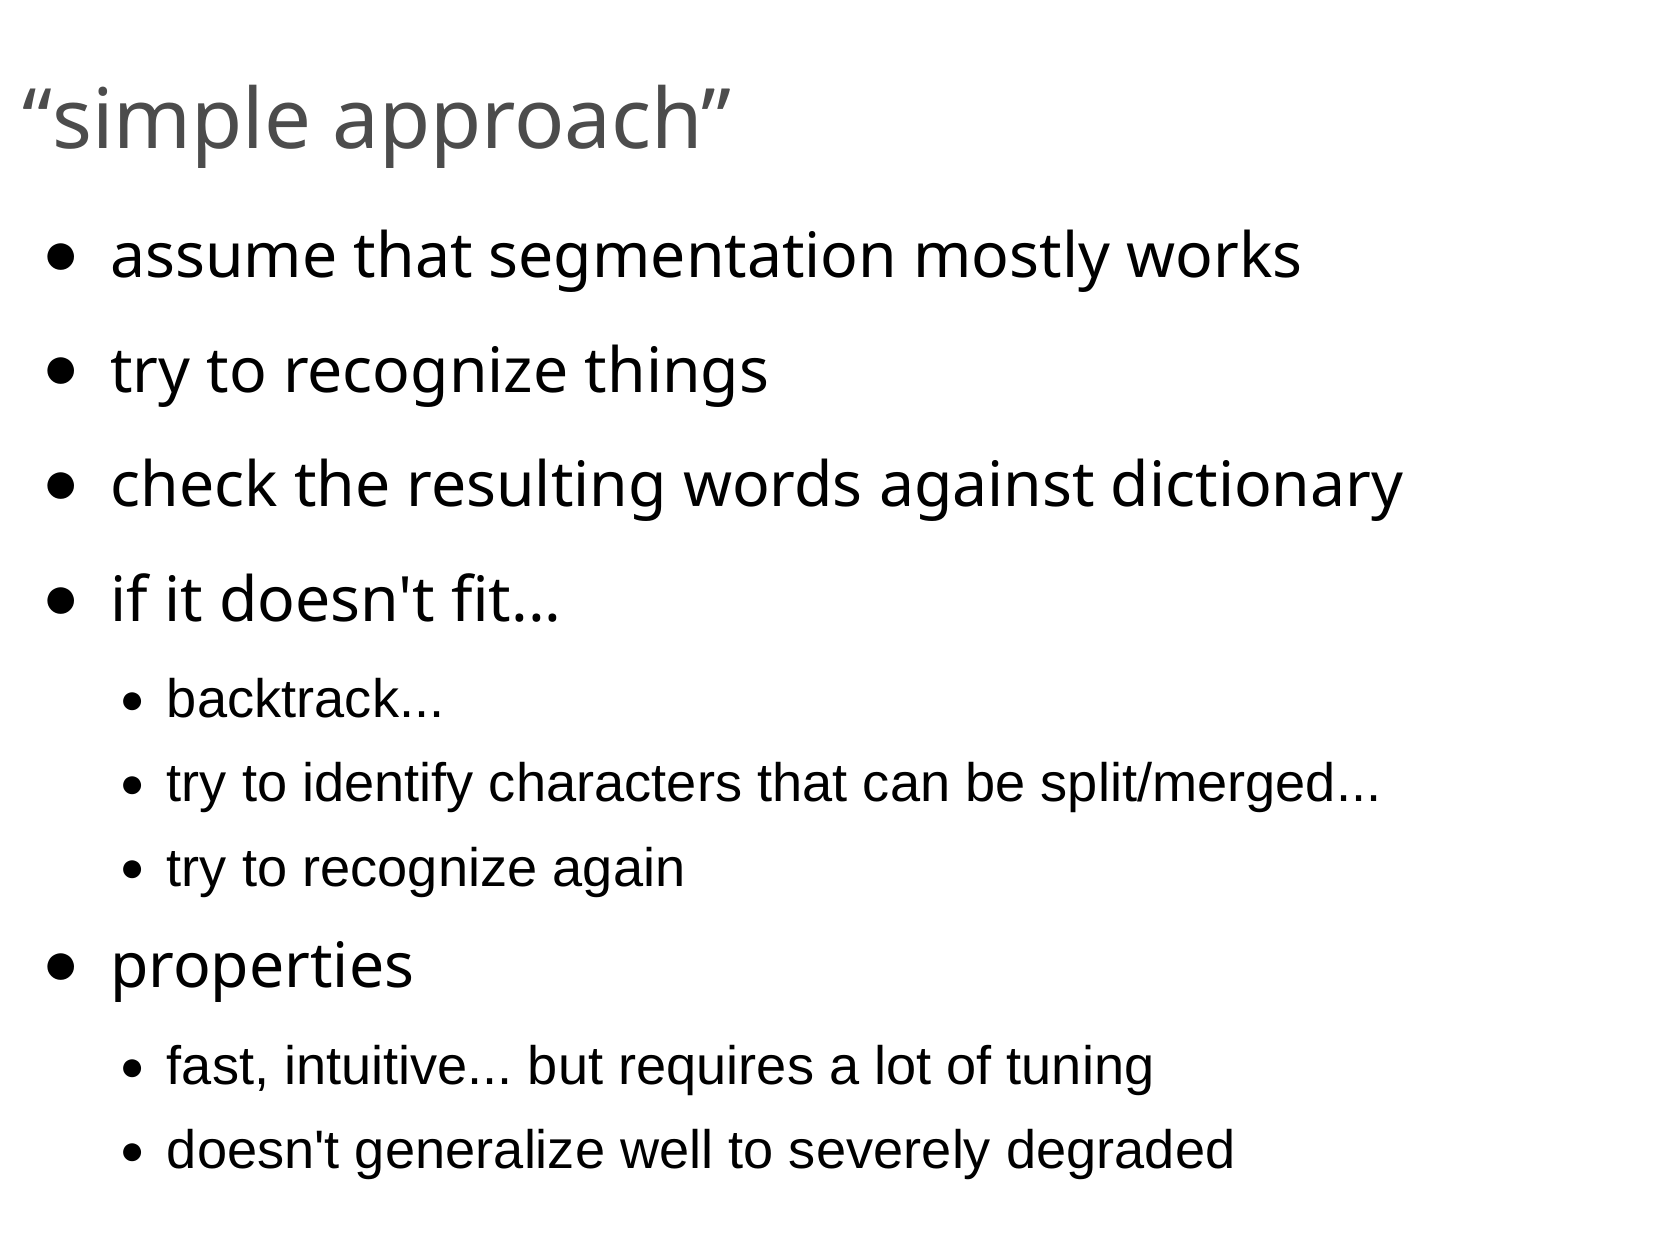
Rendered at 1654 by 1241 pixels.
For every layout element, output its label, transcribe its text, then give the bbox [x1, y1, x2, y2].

title “simple approach” [22, 19, 1654, 213]
list assume that segmentation mostly works try to recognize things check the resulting words against dictionary if it doesn't fit... backtrack... try to identify characters that can be split/merged... try to recognize again properties fast, intuitive... but requires a lot of tuning doesn't generalize well to severely degraded [25, 203, 1654, 1189]
